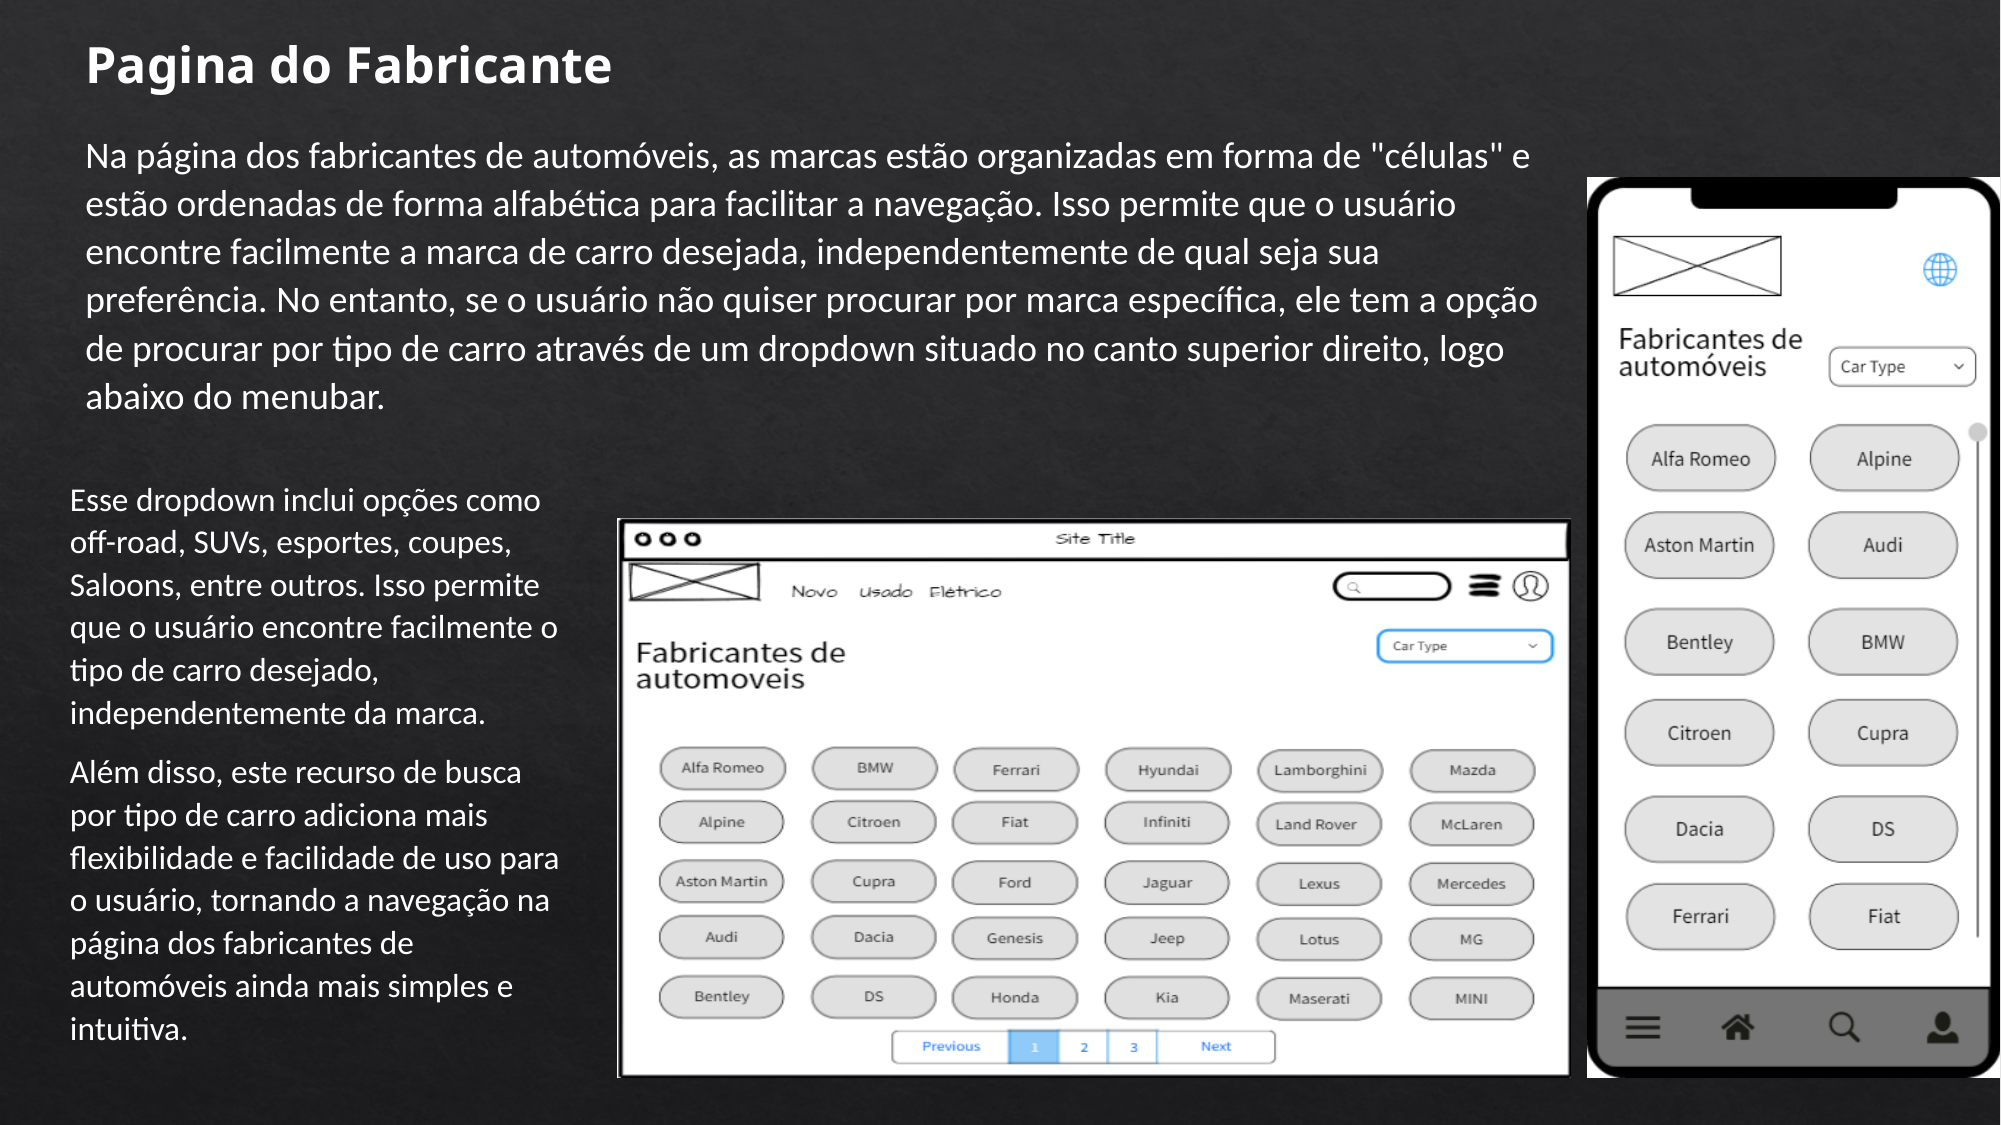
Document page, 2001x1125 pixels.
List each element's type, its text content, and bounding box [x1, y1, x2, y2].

picture [617, 518, 1571, 1078]
picture [1587, 177, 2000, 1078]
text_box Pagina do Fabricante [70, 25, 665, 120]
text_box Na página dos fabricantes de automóveis, as marcas estão organizadas em forma de "células" e estão ordenadas de forma alfabética para facilitar a navegação. Isso permite que o usuário encontre facilmente a marca de carro desejada, independentemente de qual seja sua preferência. No entanto, se o usuário não quiser procurar por marca específica, ele tem a opção de procurar por tipo de carro através de um dropdown situado no canto superior direito, logo abaixo do menubar. [70, 120, 1571, 425]
text_box Esse dropdown inclui opções como off-road, SUVs, esportes, coupes, Saloons, entre outros. Isso permite que o usuário encontre facilmente o tipo de carro desejado, independentemente da marca. Além disso, este recurso de busca por tipo de carro adiciona mais flexibilidade e facilidade de uso para o usuário, tornando a navegação na página dos fabricantes de automóveis ainda mais simples e intuitiva. [55, 467, 586, 1124]
